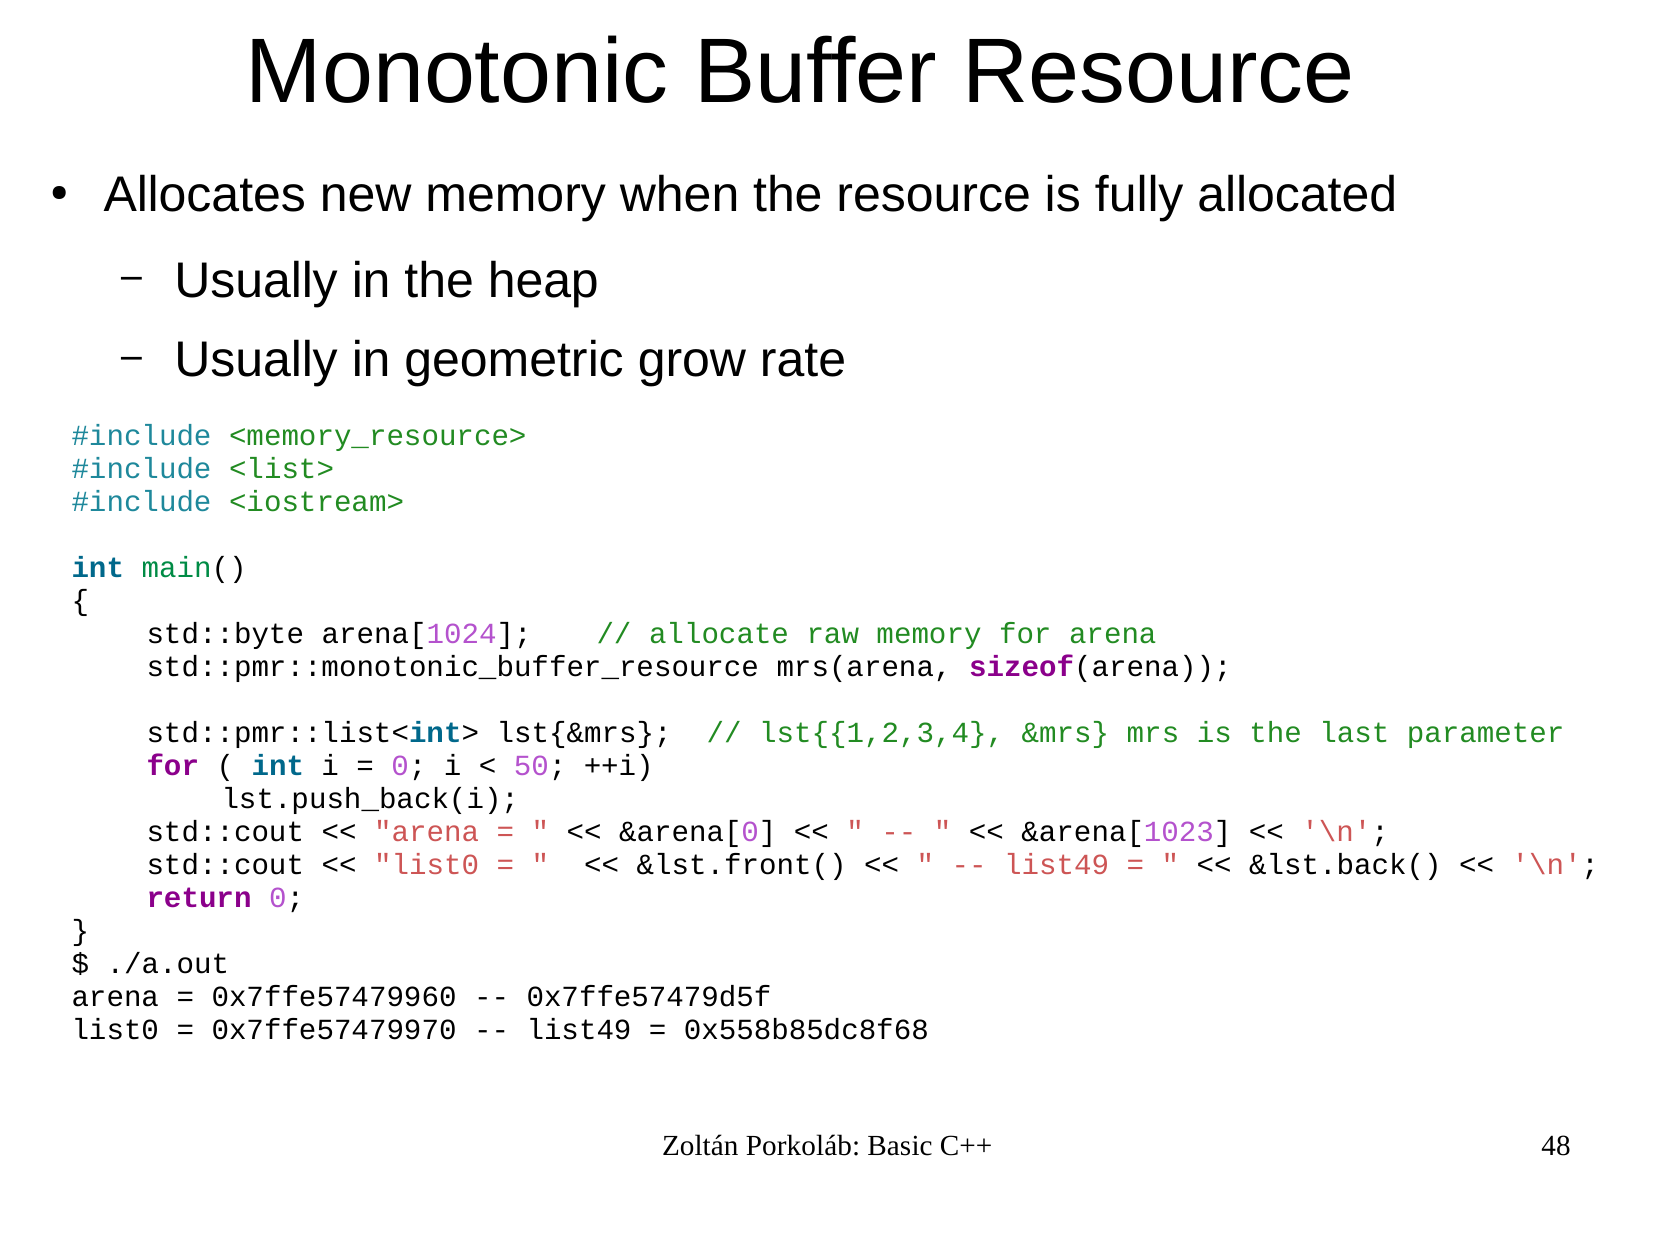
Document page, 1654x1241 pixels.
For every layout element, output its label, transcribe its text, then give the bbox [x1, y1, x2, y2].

title Monotonic Buffer Resource [56, 0, 1546, 81]
text_box #include <memory_resource> #include <list> #include <iostream> int main() { std::byte arena[1024]; // allocate raw memory for arena std::pmr::monotonic_buffer_resource mrs(arena, sizeof(arena)); std::pmr::list<int> lst{&mrs}; // lst{{1,2,3,4}, &mrs} mrs is the last parameter for ( int i = 0; i < 50; ++i) lst.push_back(i); std::cout << "arena = " << &arena[0] << " -- " << &arena[1023] << '\n'; std::cout << "list0 = " << &lst.front() << " -- list49 = " << &lst.back() << '\n'; return 0; } $ ./a.out arena = 0x7ffe57479960 -- 0x7ffe57479d5f list0 = 0x7ffe57479970 -- list49 = 0x558b85dc8f68 [56, 413, 1654, 1156]
list Allocates new memory when the resource is fully allocated Usually in the heap Usually in geometric grow rate [32, 81, 1593, 502]
